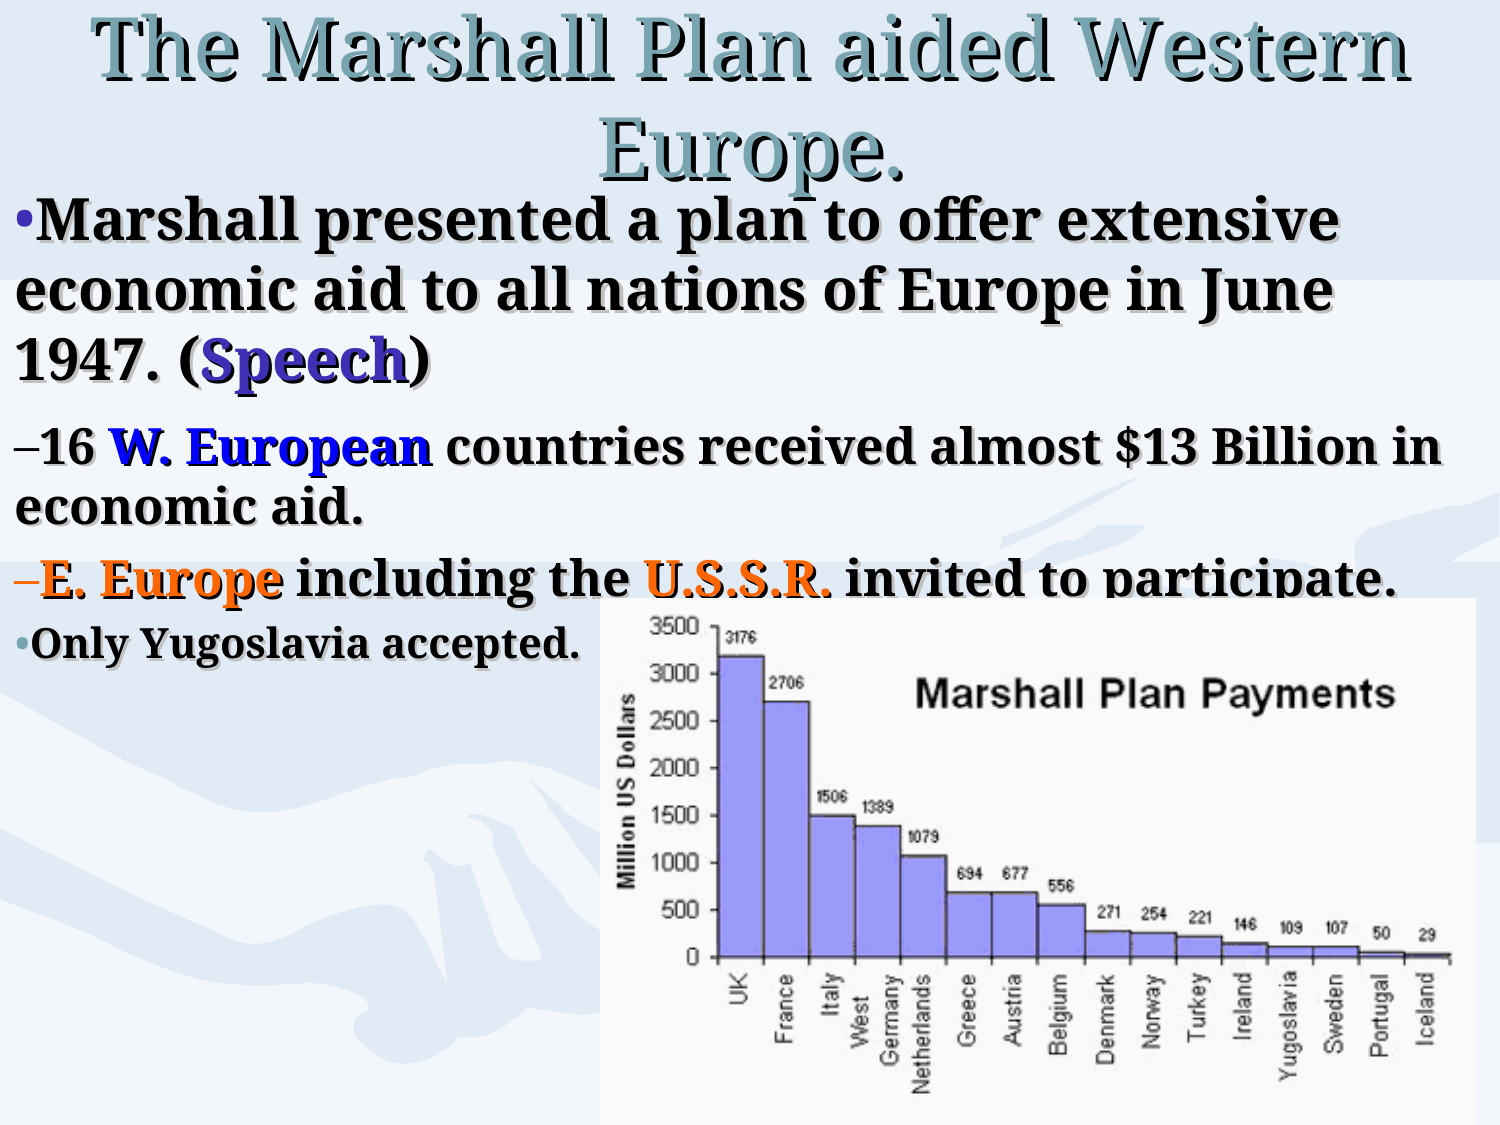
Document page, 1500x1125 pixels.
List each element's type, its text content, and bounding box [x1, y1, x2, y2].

title The Marshall Plan aided Western Europe. [0, 0, 1500, 174]
list Marshall presented a plan to offer extensive economic aid to all nations of Europe in June 1947. (Speech) 16 W. European countries received almost $13 Billion in economic aid. E. Europe including the U.S.S.R. invited to participate. Only Yugoslavia accepted. [0, 174, 1500, 657]
picture [600, 598, 1476, 1125]
